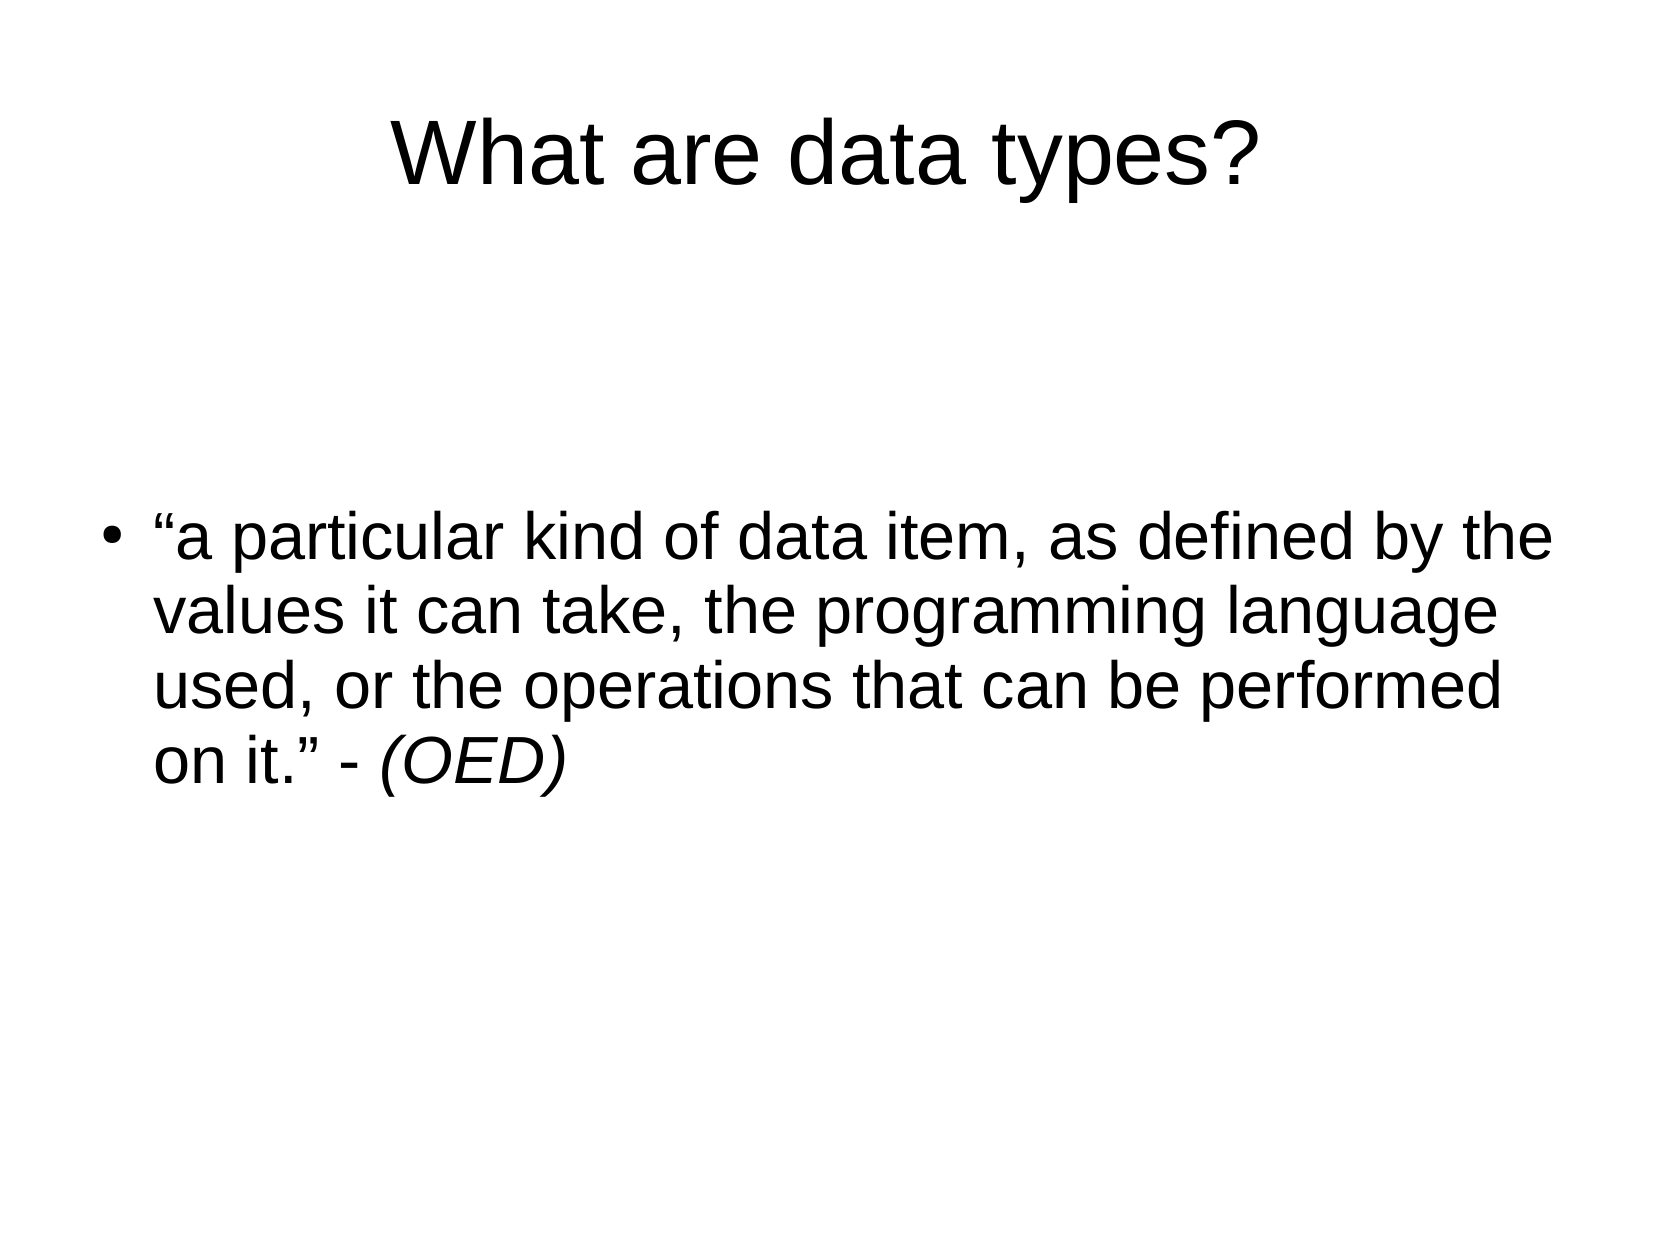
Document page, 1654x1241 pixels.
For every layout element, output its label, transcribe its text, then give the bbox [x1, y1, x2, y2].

title What are data types? [82, 49, 1571, 257]
list “a particular kind of data item, as defined by the values it can take, the programming language used, or the operations that can be performed on it.” - (OED) [82, 290, 1571, 1010]
